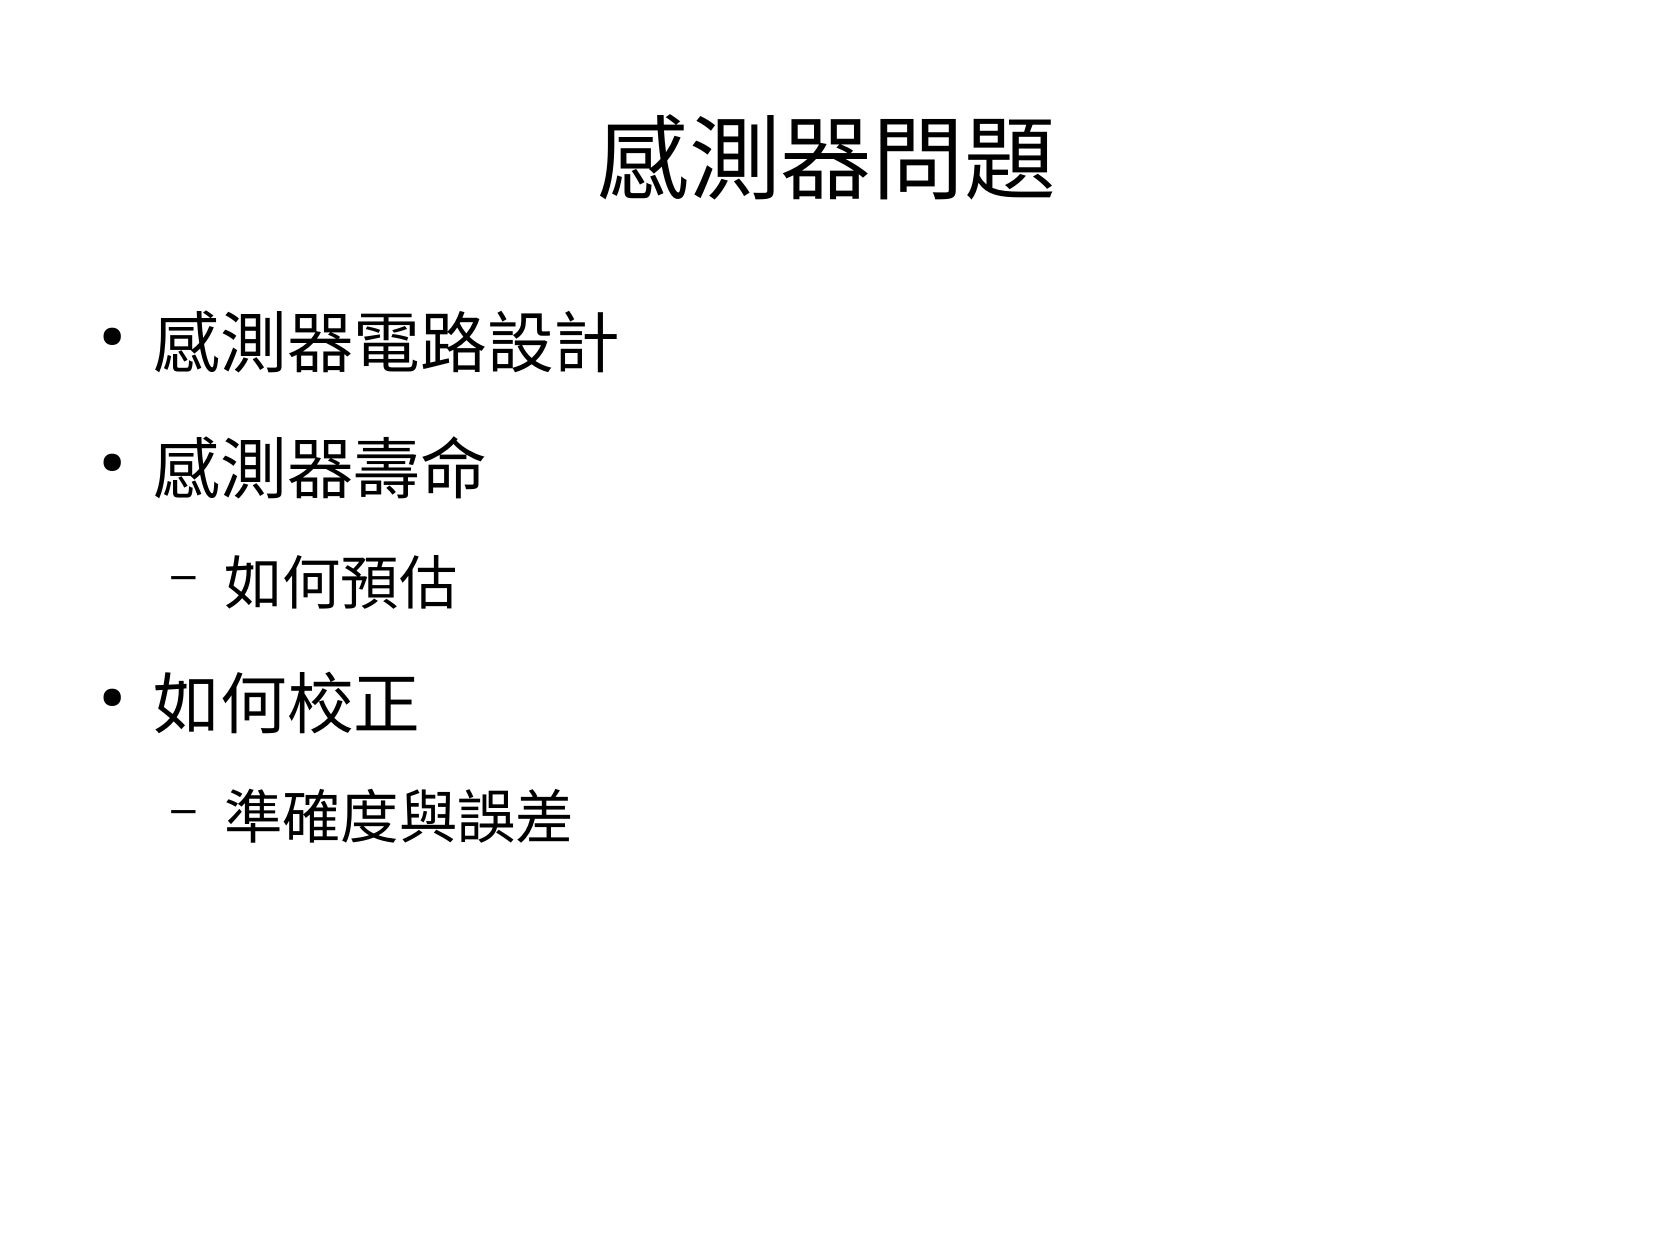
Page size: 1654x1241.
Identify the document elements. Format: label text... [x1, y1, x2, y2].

title 感測器問題 [82, 49, 1571, 257]
list 感測器電路設計 感測器壽命 如何預估 如何校正 準確度與誤差 [82, 290, 1571, 1010]
